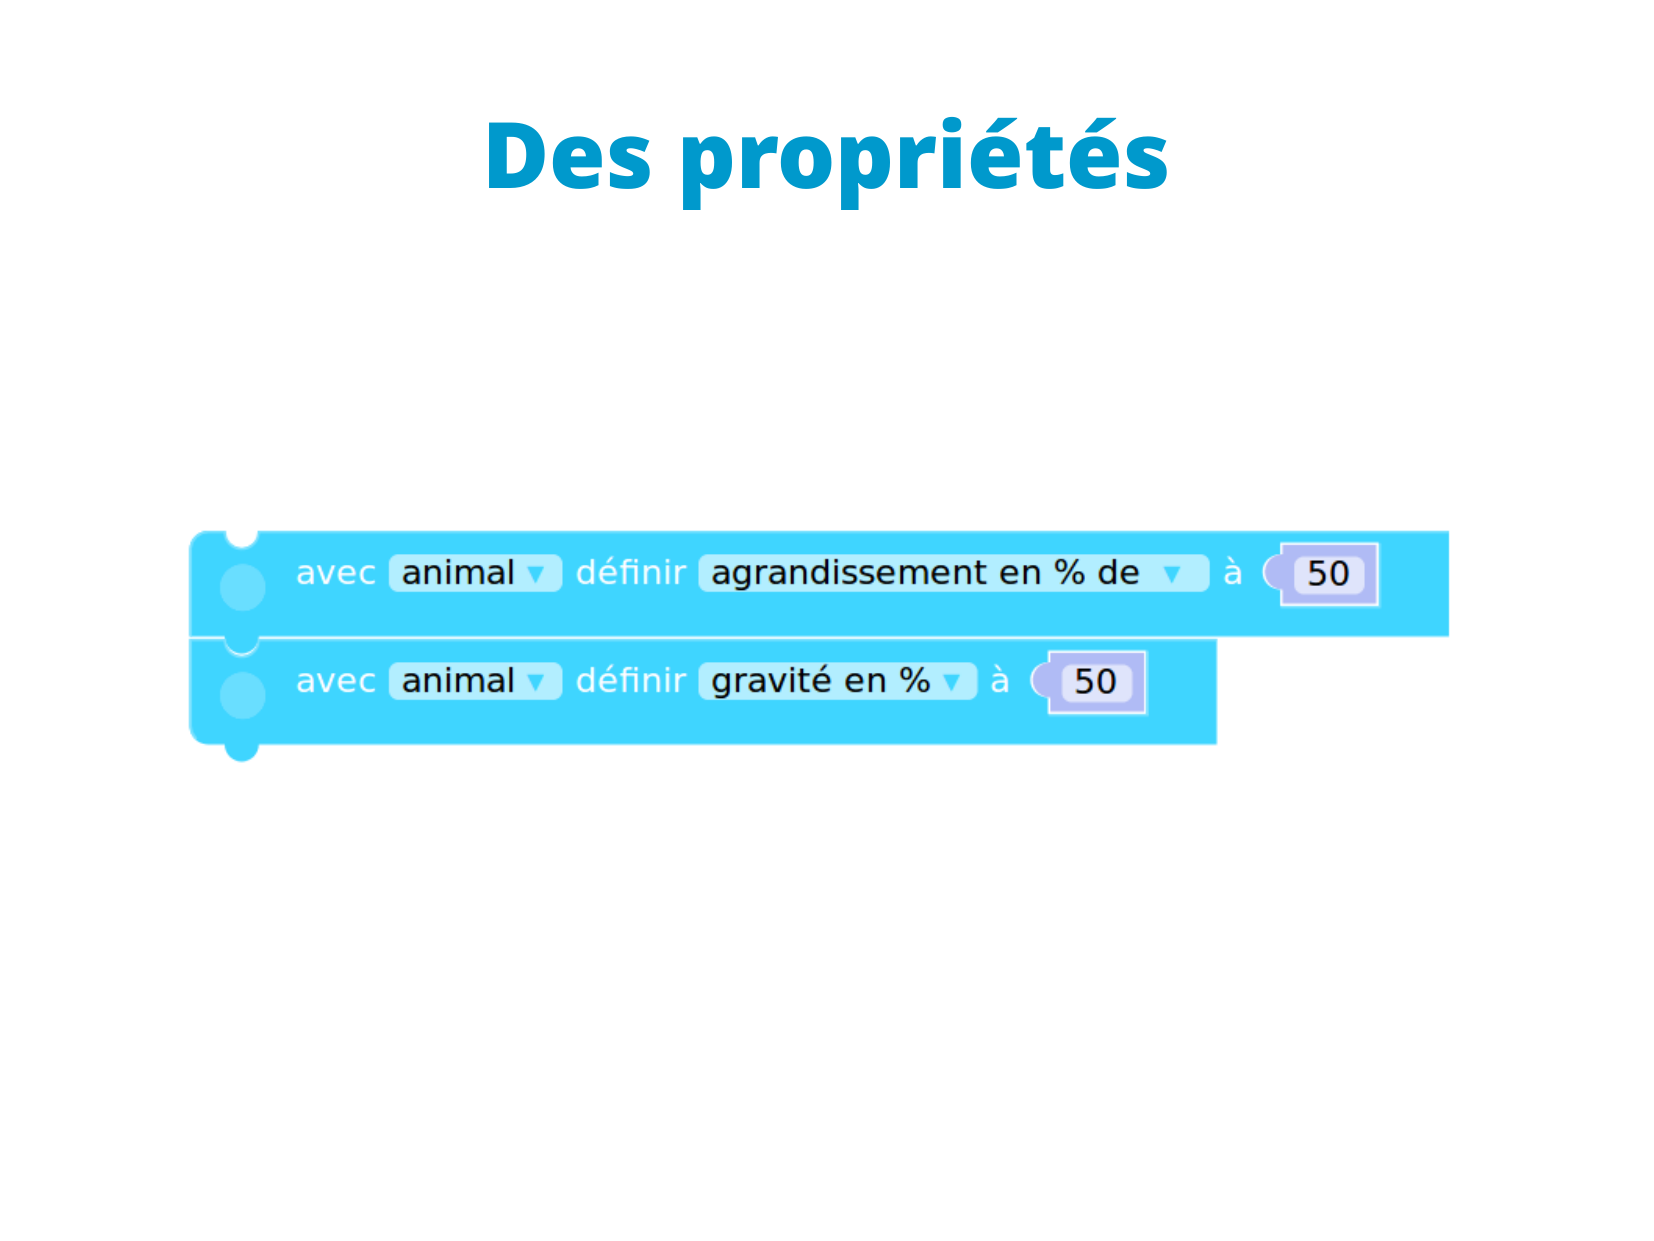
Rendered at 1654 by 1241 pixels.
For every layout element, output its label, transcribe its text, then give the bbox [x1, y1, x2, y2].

picture [175, 517, 1479, 780]
title Des propriétés [82, 49, 1571, 257]
